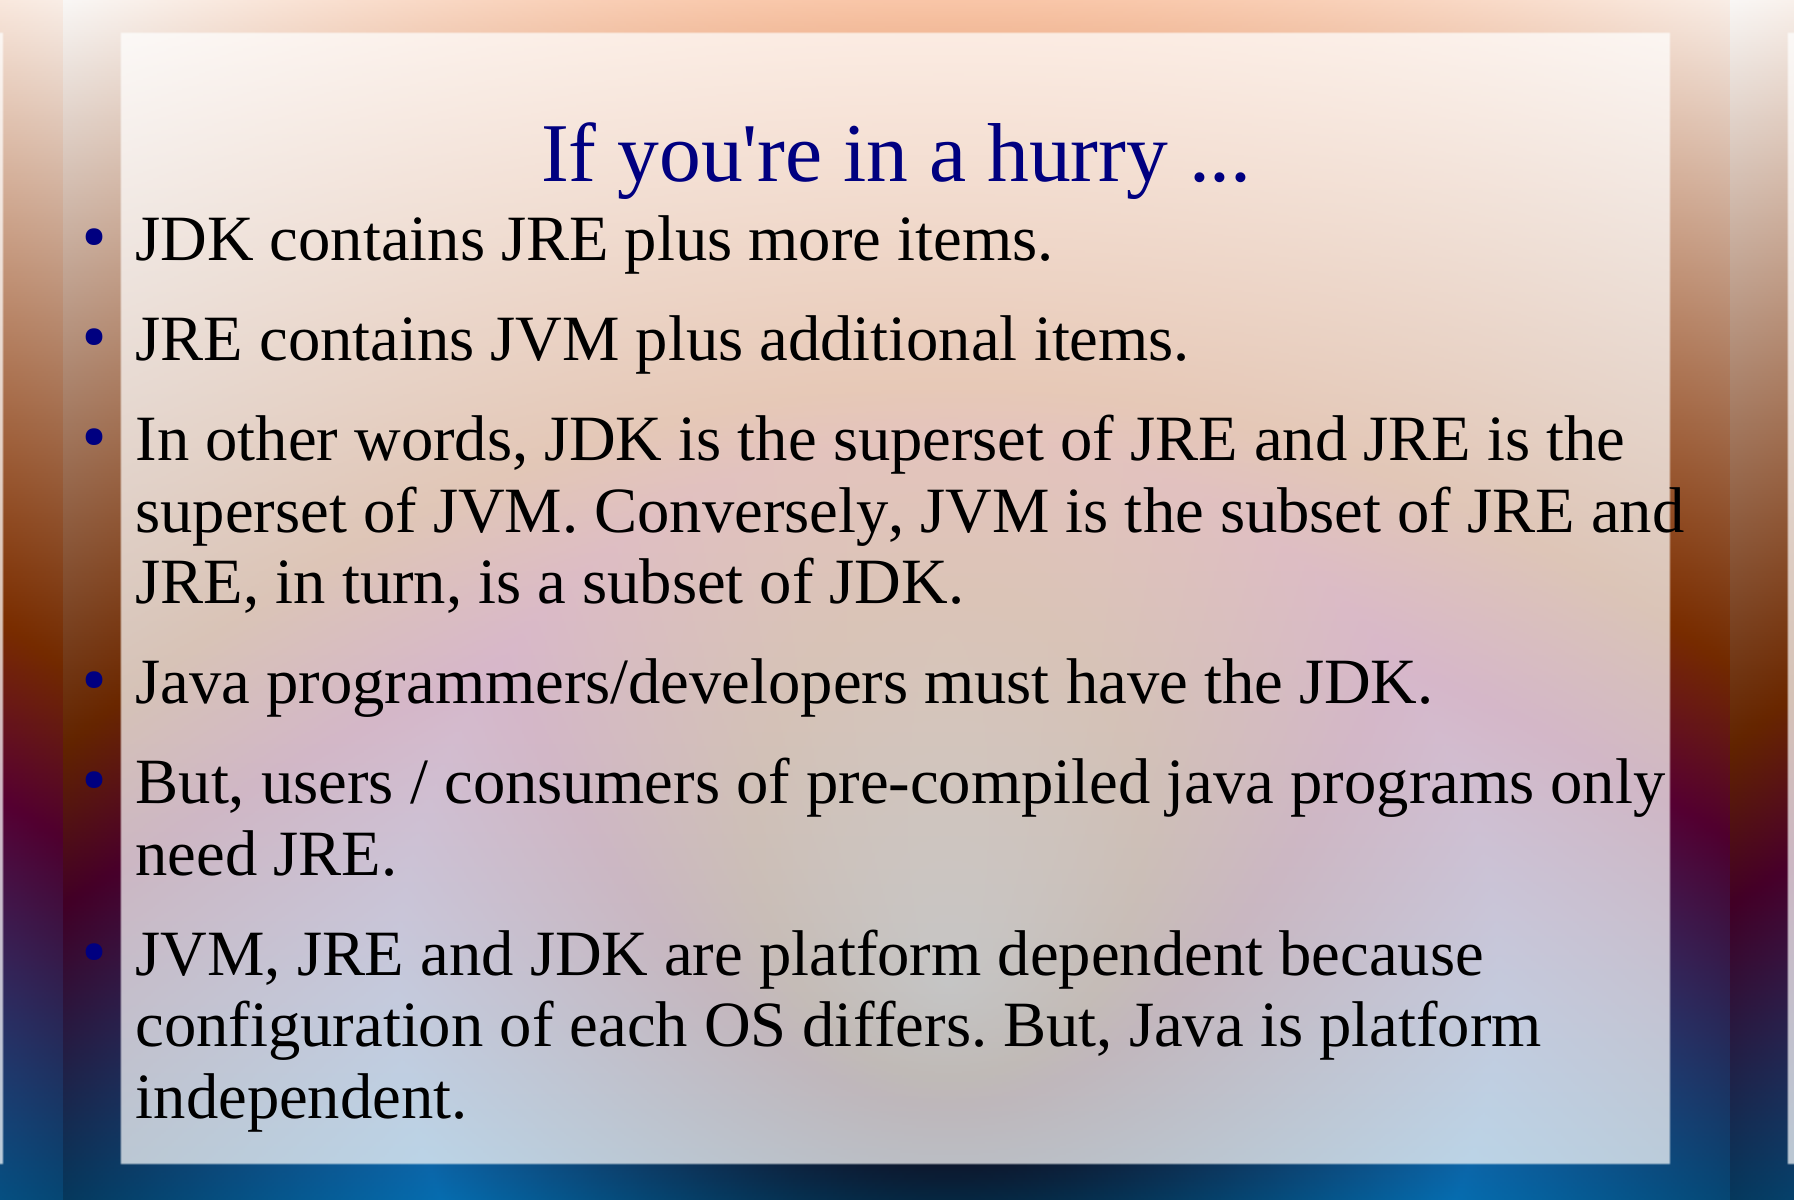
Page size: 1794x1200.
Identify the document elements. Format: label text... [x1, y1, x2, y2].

title If you're in a hurry ... [89, 53, 1705, 203]
list JDK contains JRE plus more items. JRE contains JVM plus additional items. In other words, JDK is the superset of JRE and JRE is the superset of JVM. Conversely, JVM is the subset of JRE and JRE, in turn, is a subset of JDK. Java programmers/developers must have the JDK. But, users / consumers of pre-compiled java programs only need JRE. JVM, JRE and JDK are platform dependent because configuration of each OS differs. But, Java is platform independent. [65, 203, 1709, 1161]
picture [0, 0, 1794, 1200]
